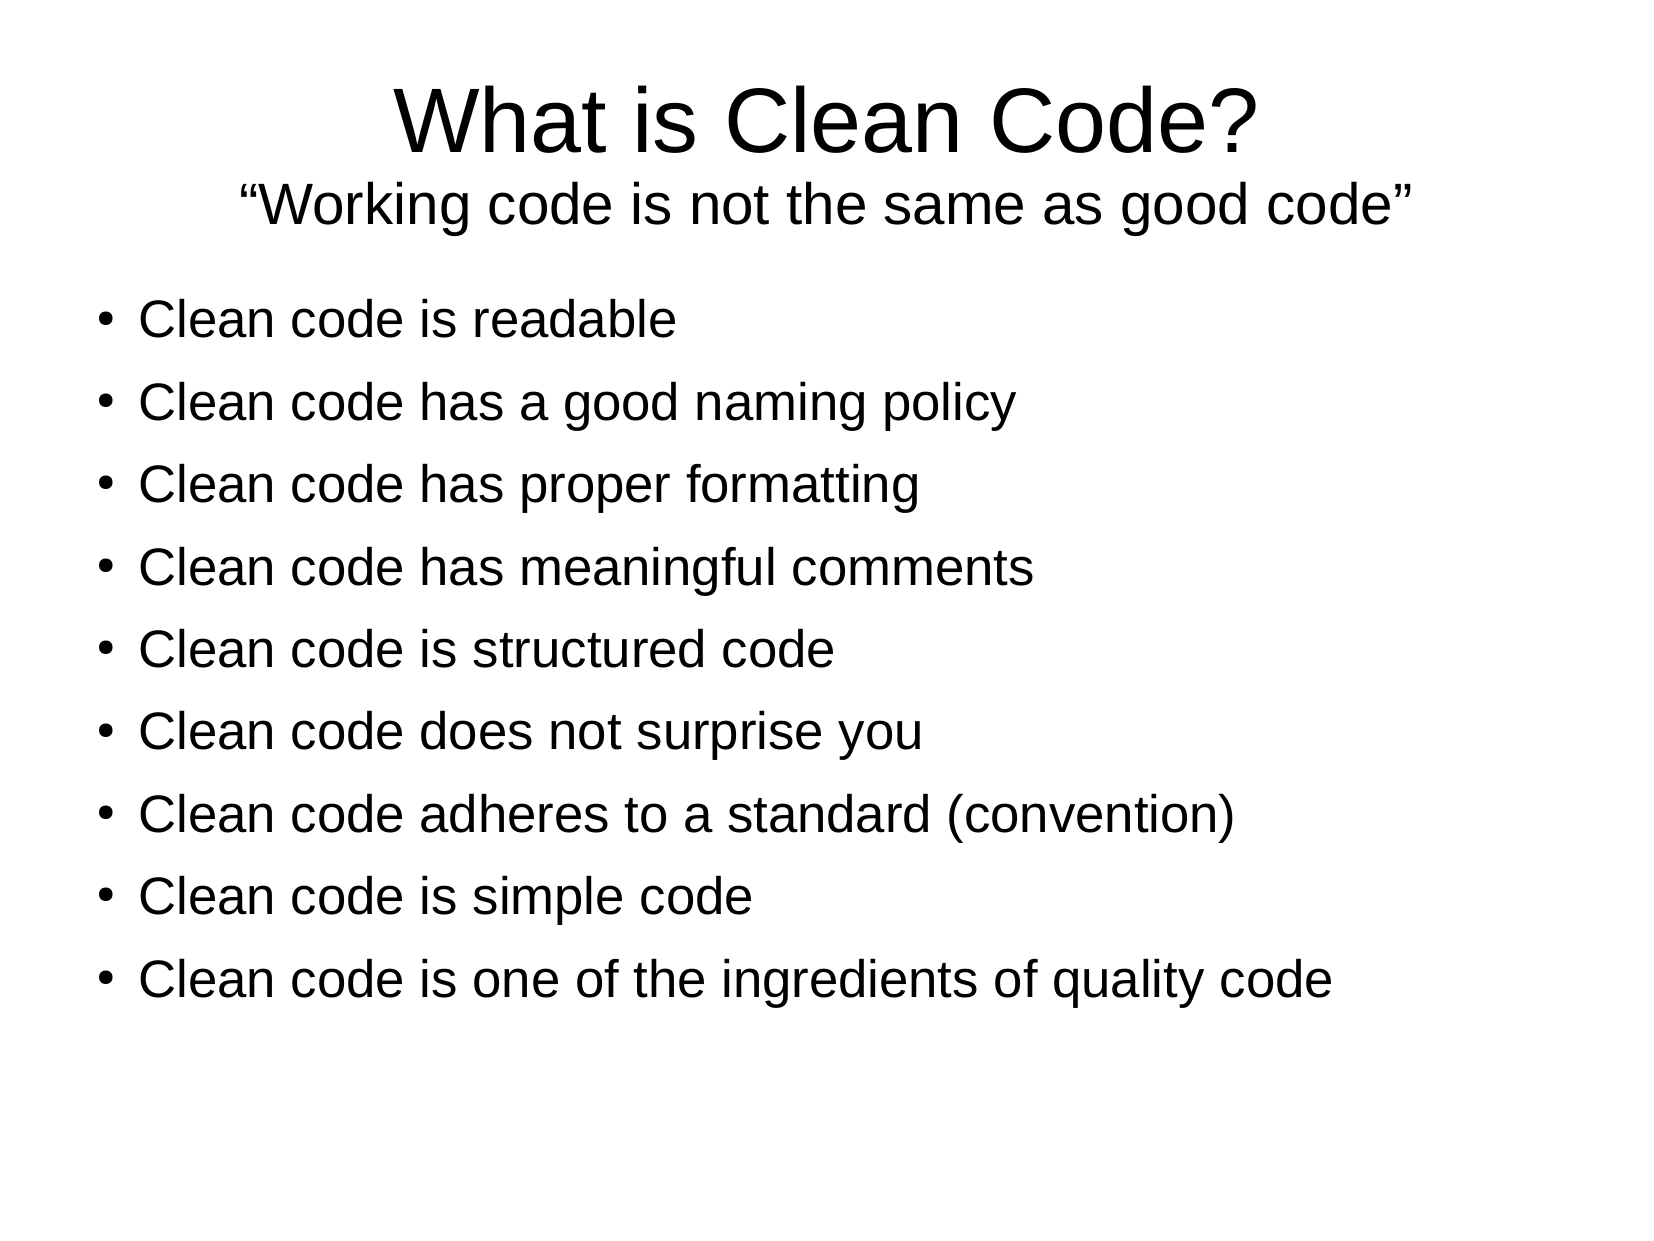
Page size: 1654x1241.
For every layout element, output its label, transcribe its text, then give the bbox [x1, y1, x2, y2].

list Clean code is readable Clean code has a good naming policy Clean code has proper formatting Clean code has meaningful comments Clean code is structured code Clean code does not surprise you Clean code adheres to a standard (convention) Clean code is simple code Clean code is one of the ingredients of quality code [82, 290, 1571, 1010]
title What is Clean Code? “Working code is not the same as good code” [82, 49, 1571, 257]
